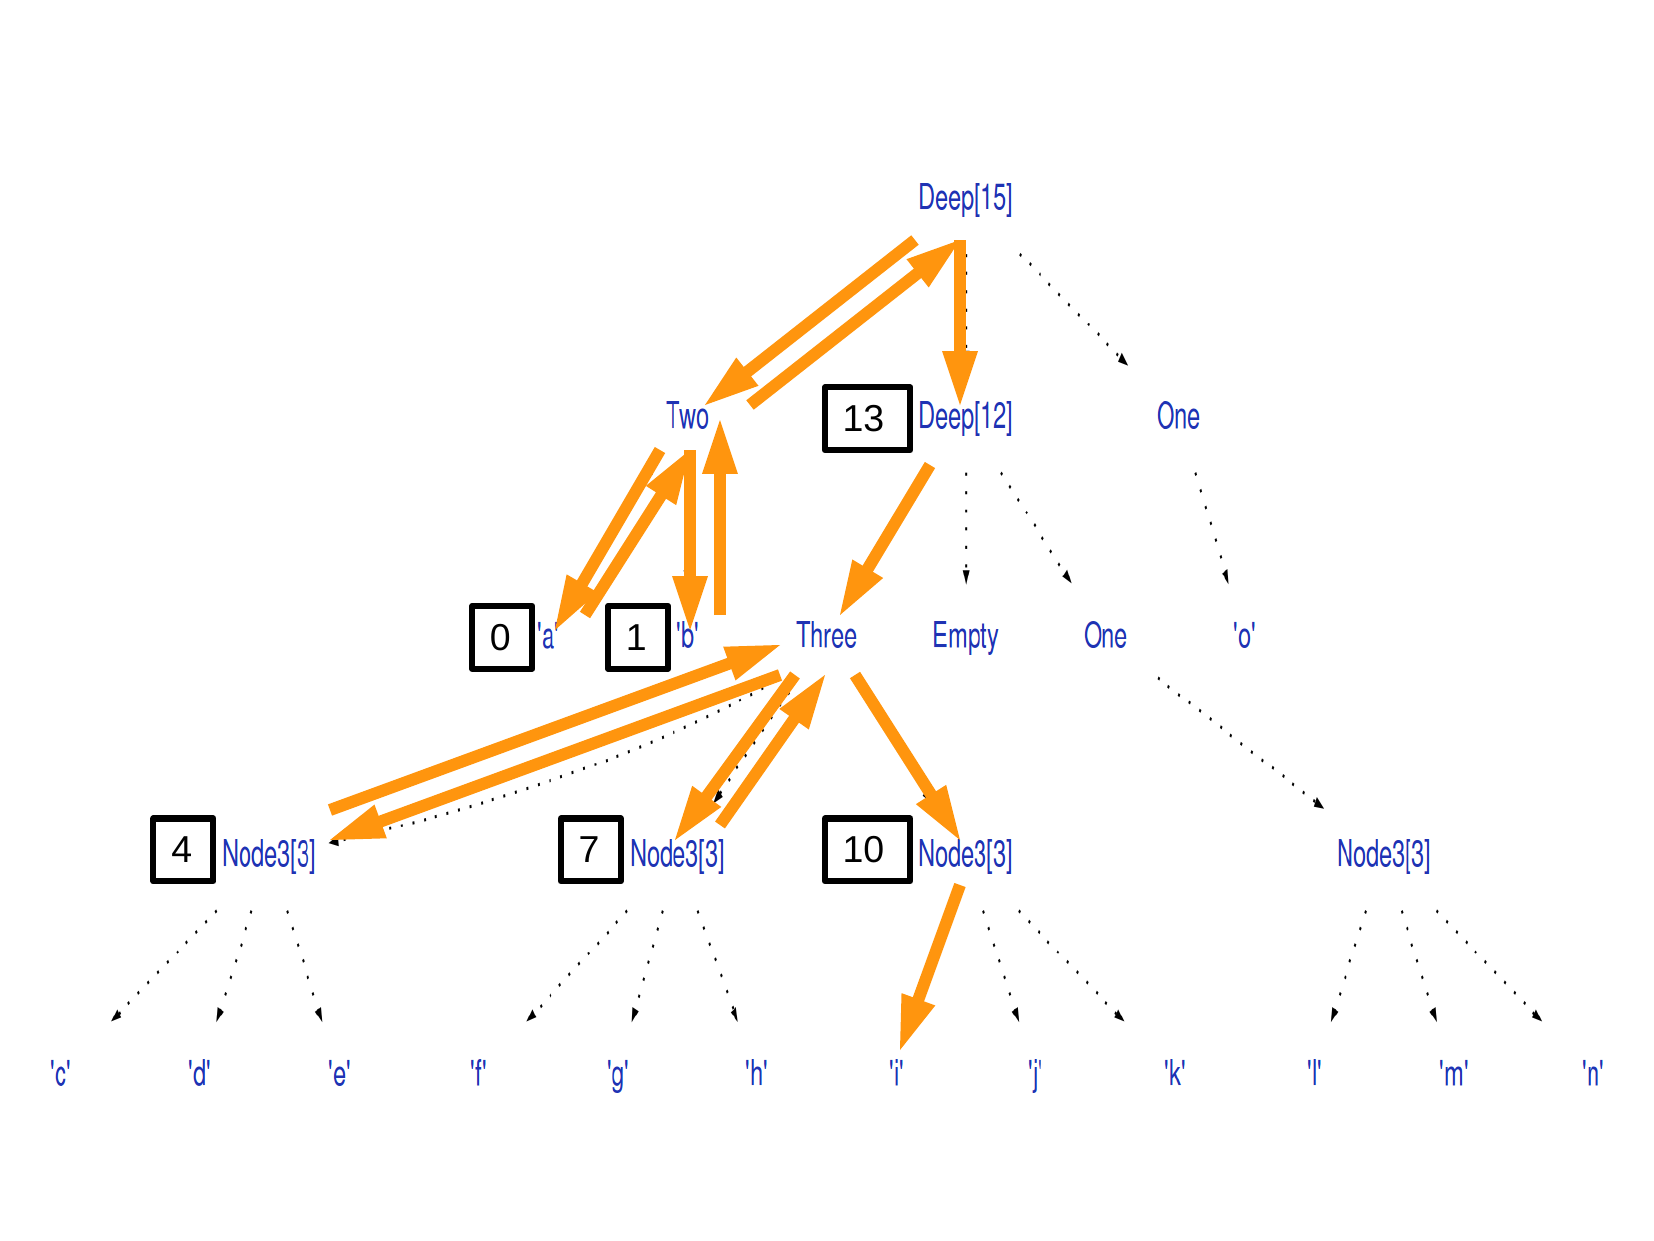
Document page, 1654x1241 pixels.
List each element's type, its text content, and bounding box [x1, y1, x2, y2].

text_box 13 [825, 387, 911, 451]
text_box 1 [608, 605, 669, 669]
picture [0, 135, 1653, 1141]
text_box 10 [825, 818, 911, 882]
text_box 4 [153, 818, 214, 882]
text_box 0 [472, 605, 533, 669]
text_box 7 [560, 818, 621, 882]
